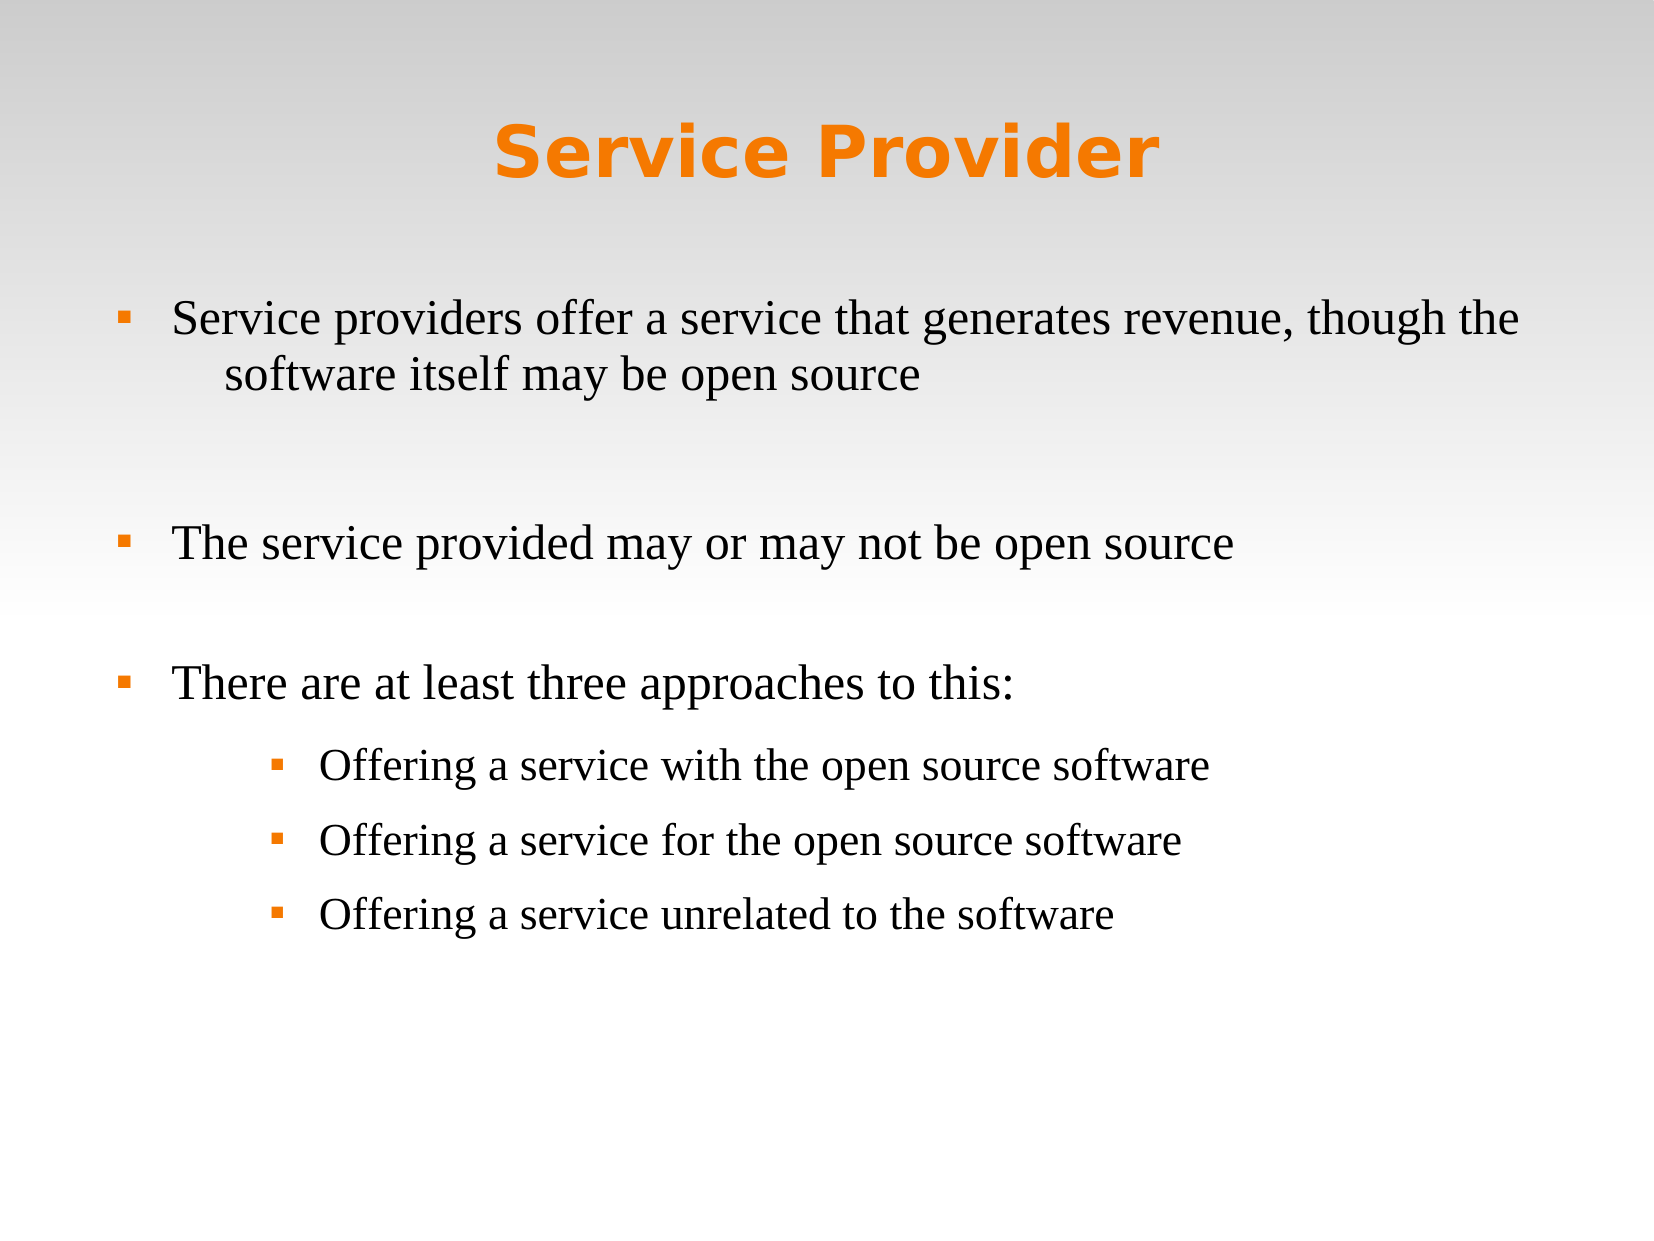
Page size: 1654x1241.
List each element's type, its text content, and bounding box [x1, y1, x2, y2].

list Service providers offer a service that generates revenue, though the software itself may be open source The service provided may or may not be open source There are at least three approaches to this: Offering a service with the open source software Offering a service for the open source software Offering a service unrelated to the software [82, 290, 1571, 1109]
title Service Provider [82, 49, 1571, 257]
